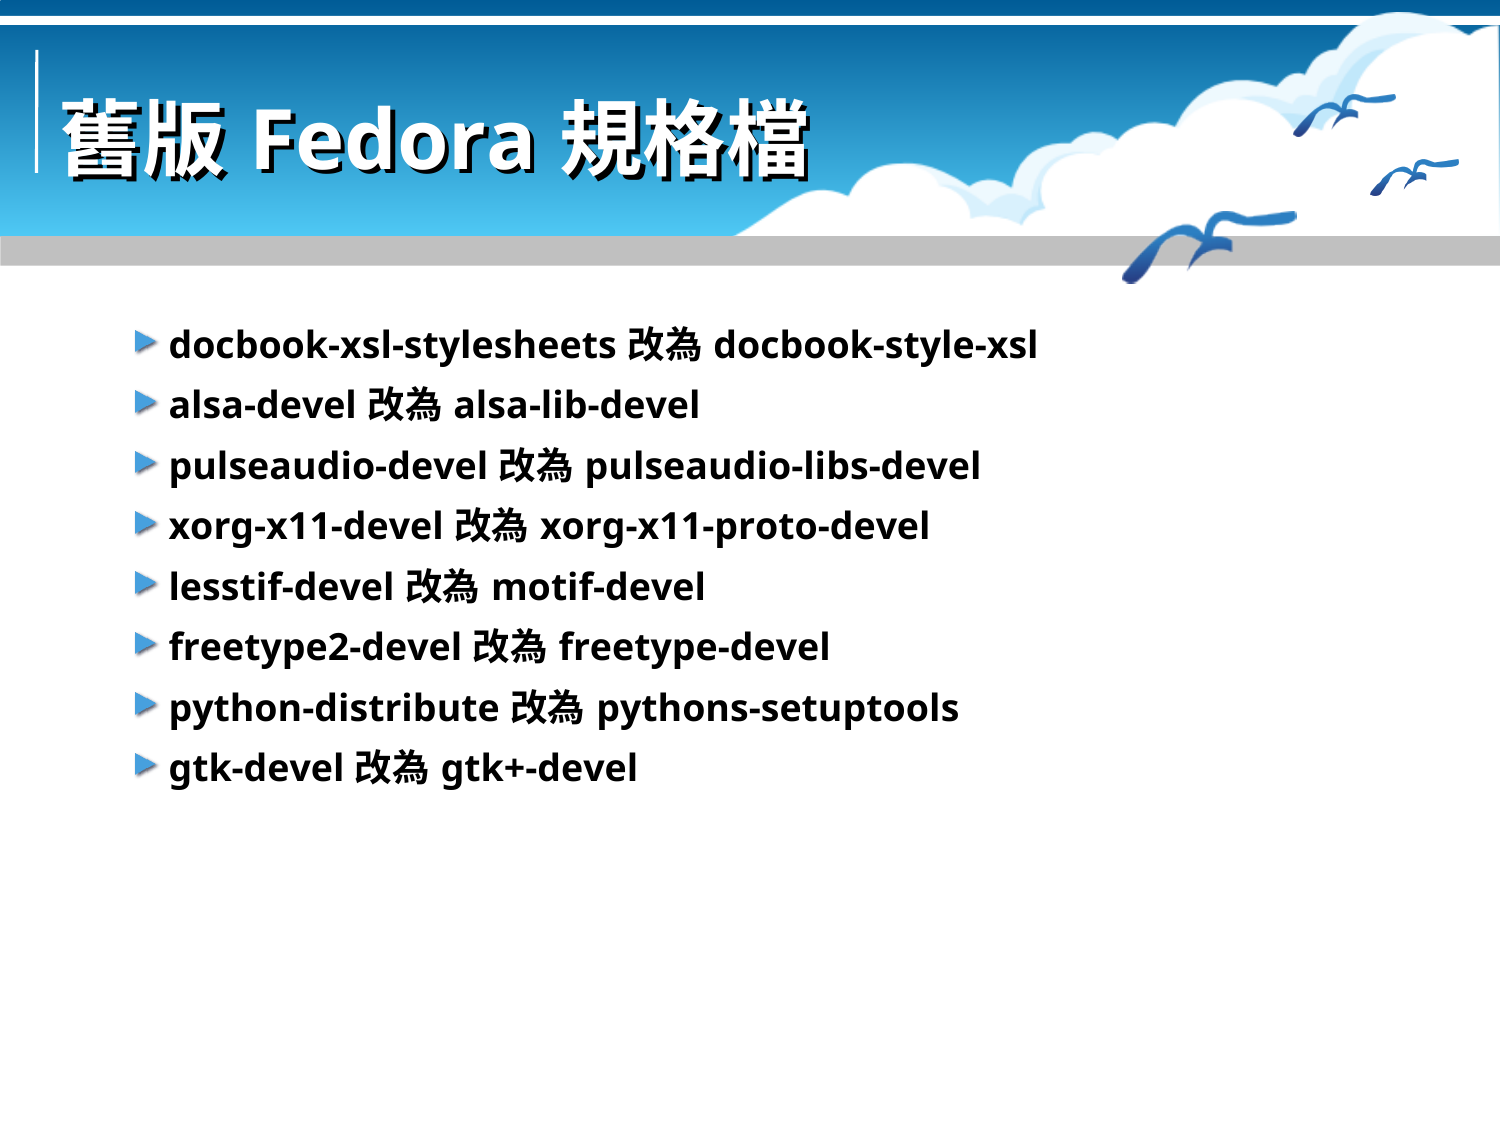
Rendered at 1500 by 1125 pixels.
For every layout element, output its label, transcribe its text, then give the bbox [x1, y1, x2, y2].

title 舊版Fedora規格檔 [59, 86, 1465, 186]
list docbook-xsl-stylesheets改為docbook-style-xsl alsa-devel改為alsa-lib-devel pulseaudio-devel改為pulseaudio-libs-devel xorg-x11-devel改為xorg-x11-proto-devel lesstif-devel改為motif-devel freetype2-devel改為freetype-devel python-distribute改為pythons-setuptools gtk-devel改為gtk+-devel [77, 314, 1418, 1085]
picture [730, 12, 1500, 284]
